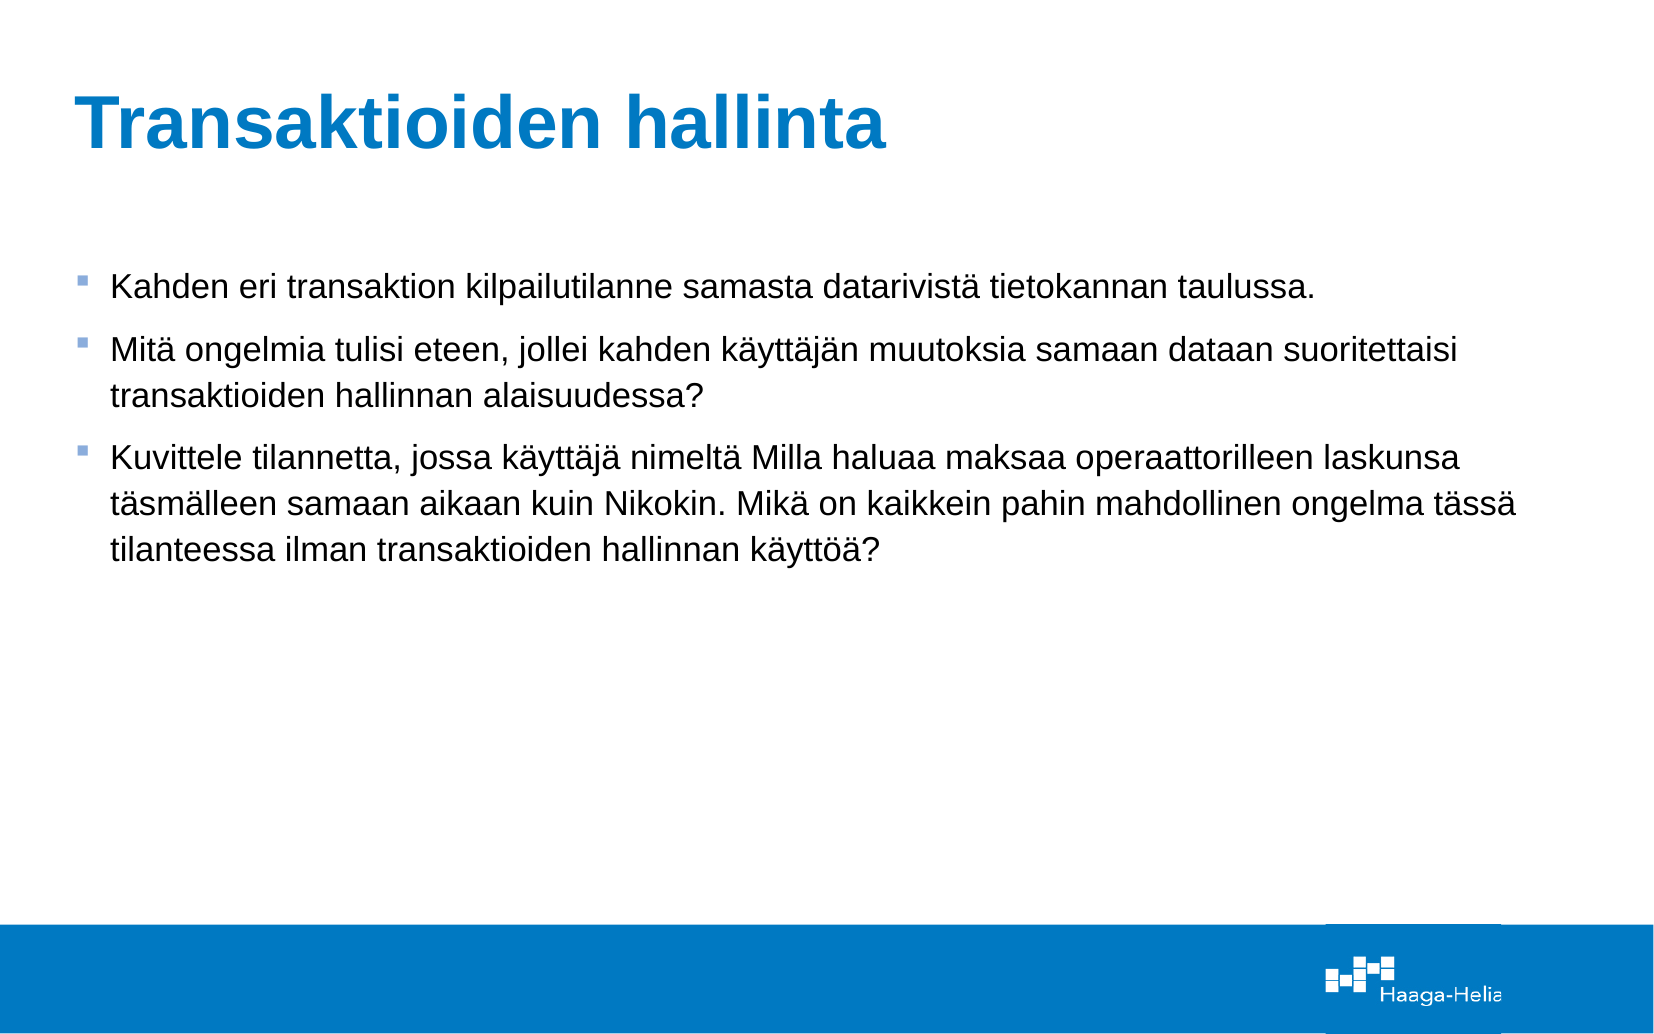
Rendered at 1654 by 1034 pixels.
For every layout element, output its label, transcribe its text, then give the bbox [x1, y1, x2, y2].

picture [1325, 924, 1502, 1034]
list Kahden eri transaktion kilpailutilanne samasta datarivistä tietokannan taulussa. Mitä ongelmia tulisi eteen, jollei kahden käyttäjän muutoksia samaan dataan suoritettaisi transaktioiden hallinnan alaisuudessa? Kuvittele tilannetta, jossa käyttäjä nimeltä Milla haluaa maksaa operaattorilleen laskunsa täsmälleen samaan aikaan kuin Nikokin. Mikä on kaikkein pahin mahdollinen ongelma tässä tilanteessa ilman transaktioiden hallinnan käyttöä? [74, 259, 1584, 922]
title Transaktioiden hallinta [74, 82, 1584, 178]
